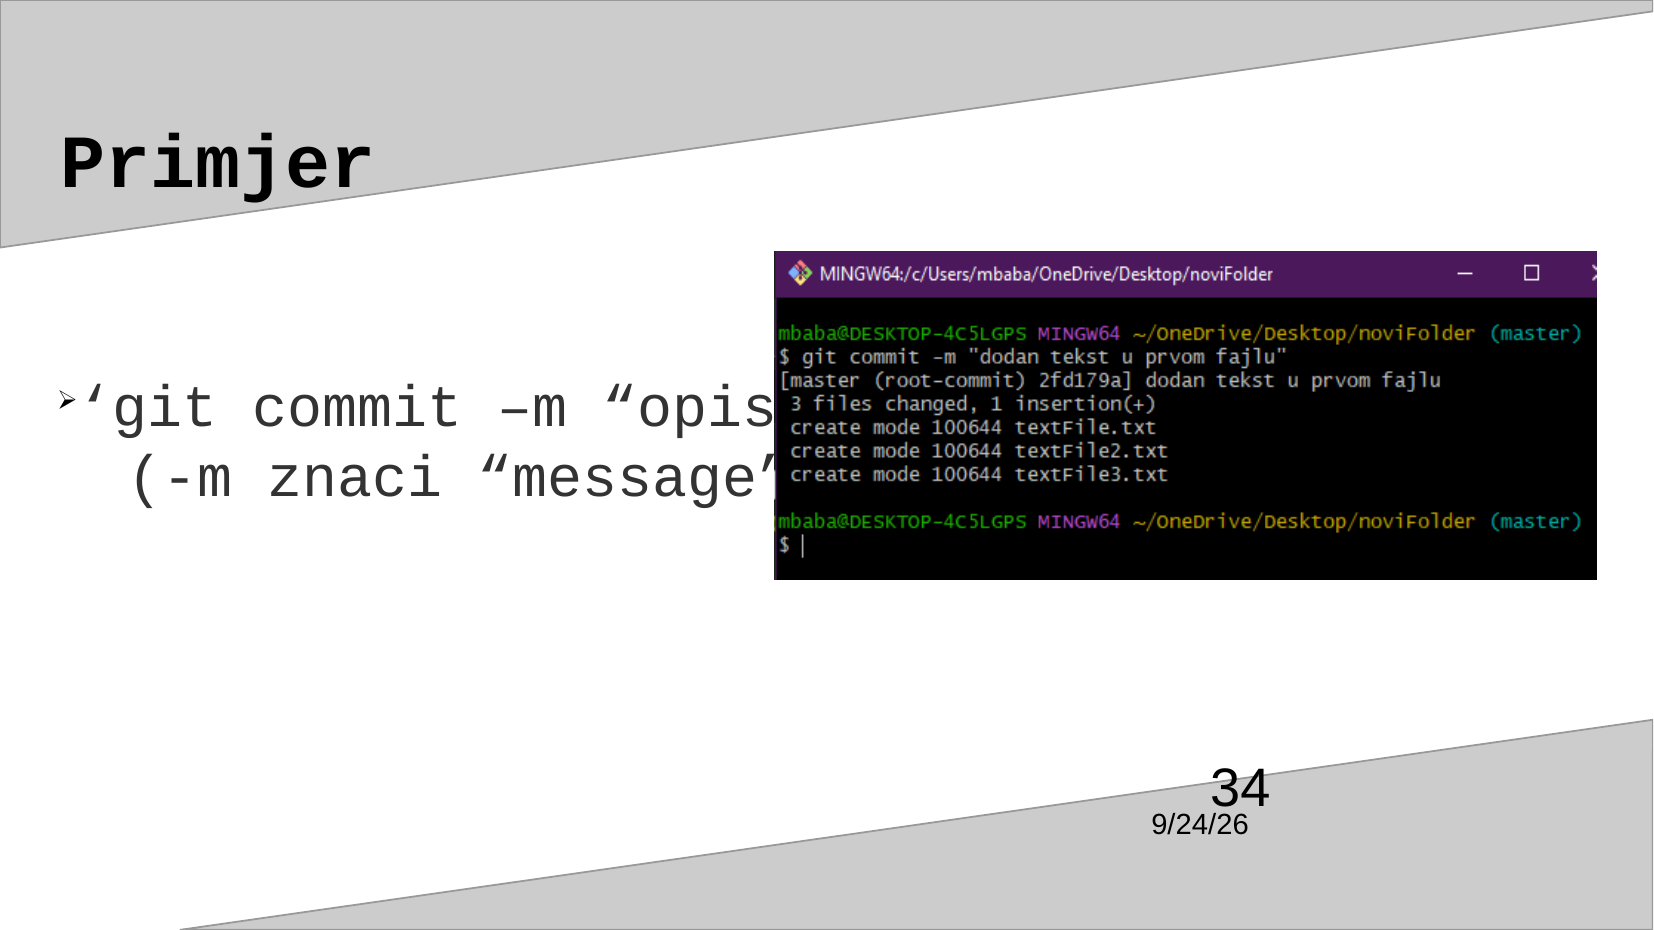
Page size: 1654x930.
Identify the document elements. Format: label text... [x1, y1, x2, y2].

picture [774, 251, 1597, 580]
text_box Primjer [60, 112, 1538, 203]
text_box ‘git commit –m “opis” (-m znaci “message”) [56, 368, 1222, 930]
text_box 7/1/2023 [1222, 817, 1624, 871]
text_box [1222, 752, 1624, 817]
